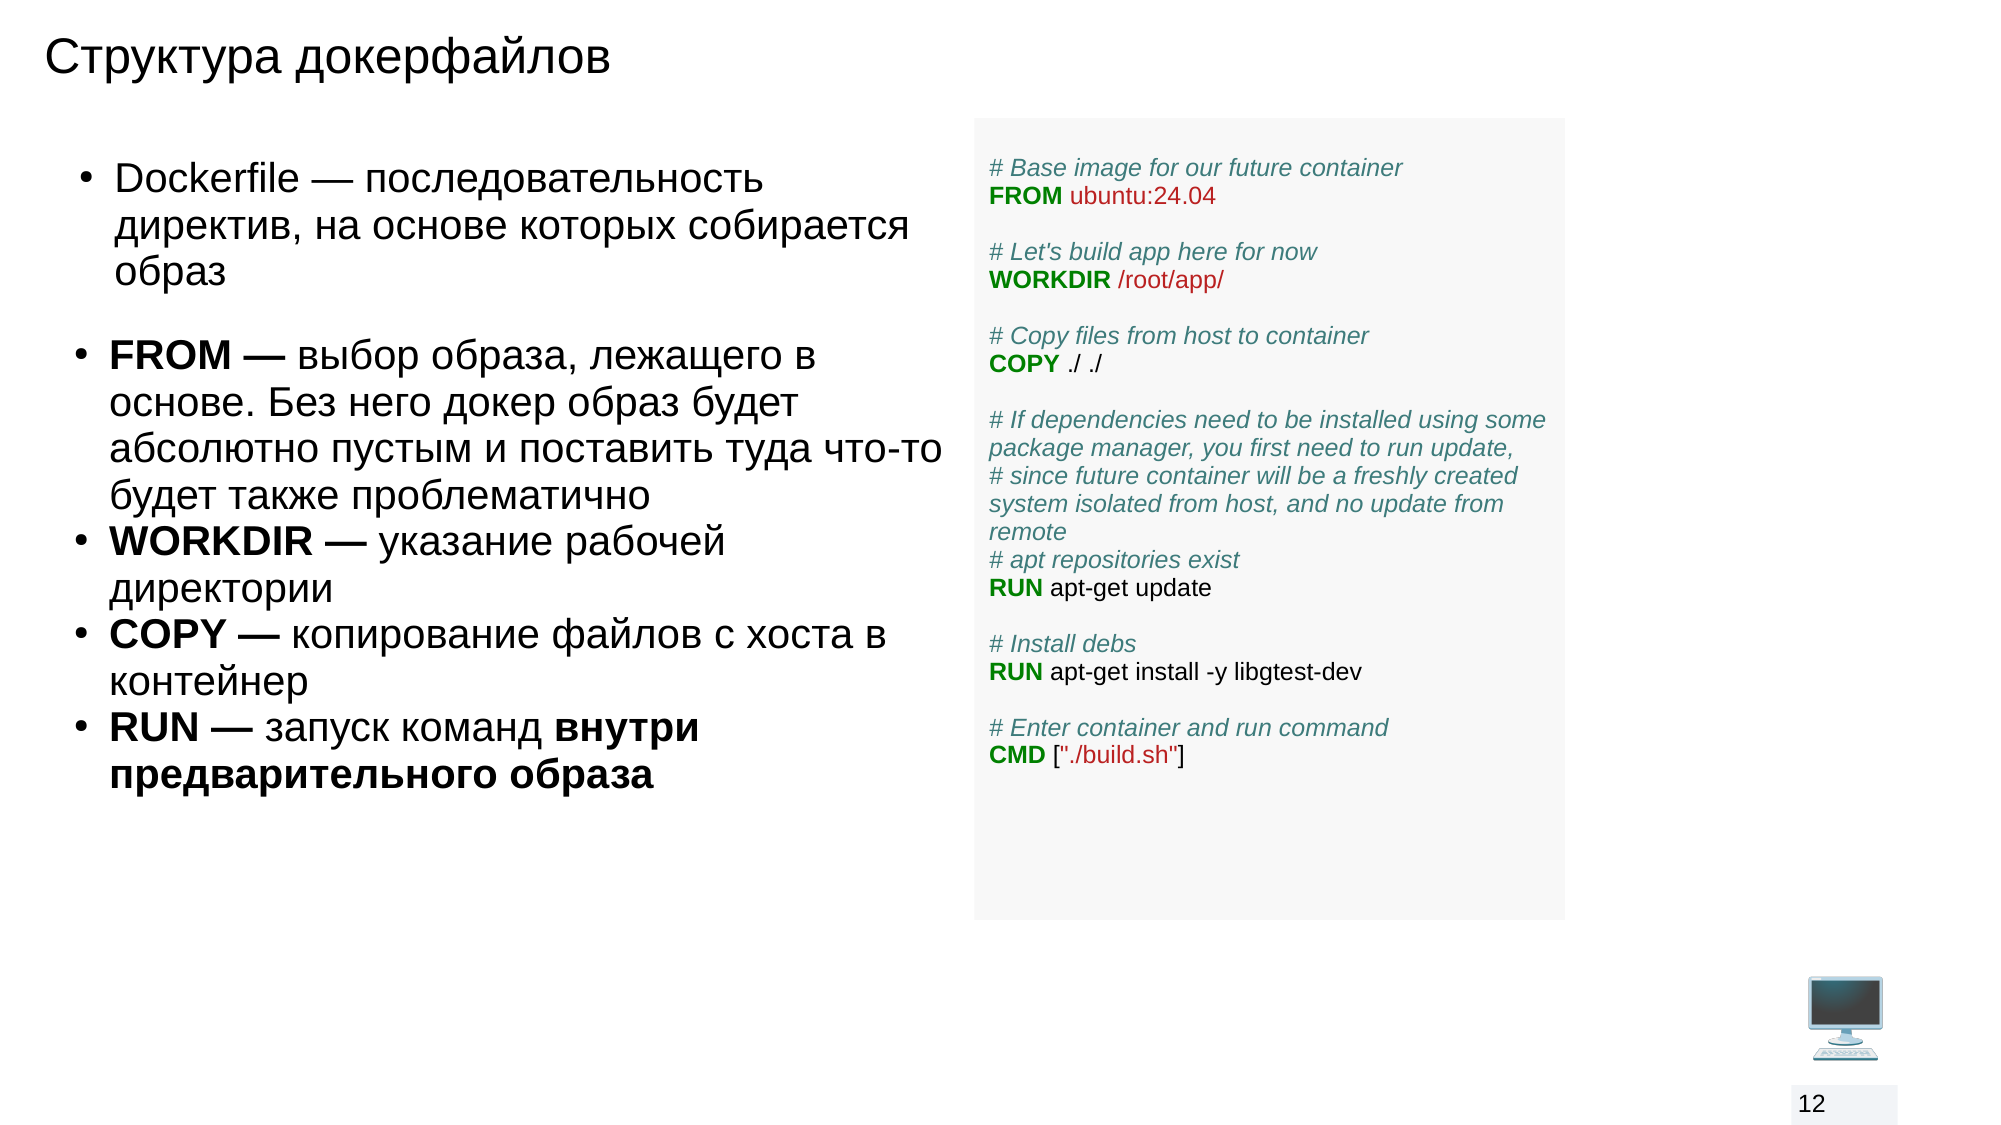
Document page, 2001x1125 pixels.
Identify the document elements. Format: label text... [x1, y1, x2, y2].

picture [1801, 974, 1890, 1063]
text_box Структура докерфайлов [29, 21, 1595, 92]
text_box Dockerfile — последовательность директив, на основе которых собирается образ [64, 147, 975, 395]
text_box # Base image for our future container FROM ubuntu:24.04 # Let's build app here for now WORKDIR /root/app/ # Copy files from host to container COPY ./ ./ # If dependencies need to be installed using some package manager, you first need to run update, # since future container will be a freshly created system isolated from host, and no update from remote # apt repositories exist RUN apt-get update # Install debs RUN apt-get install -y libgtest-dev # Enter container and run command CMD ["./build.sh"] [974, 118, 1565, 920]
text_box <number> [1783, 1082, 1927, 1125]
text_box FROM — выбор образа, лежащего в основе. Без него докер образ будет абсолютно пустым и поставить туда что-то будет также проблематично WORKDIR — указание рабочей директории COPY — копирование файлов с хоста в контейнер RUN — запуск команд внутри предварительного образа [59, 324, 970, 944]
